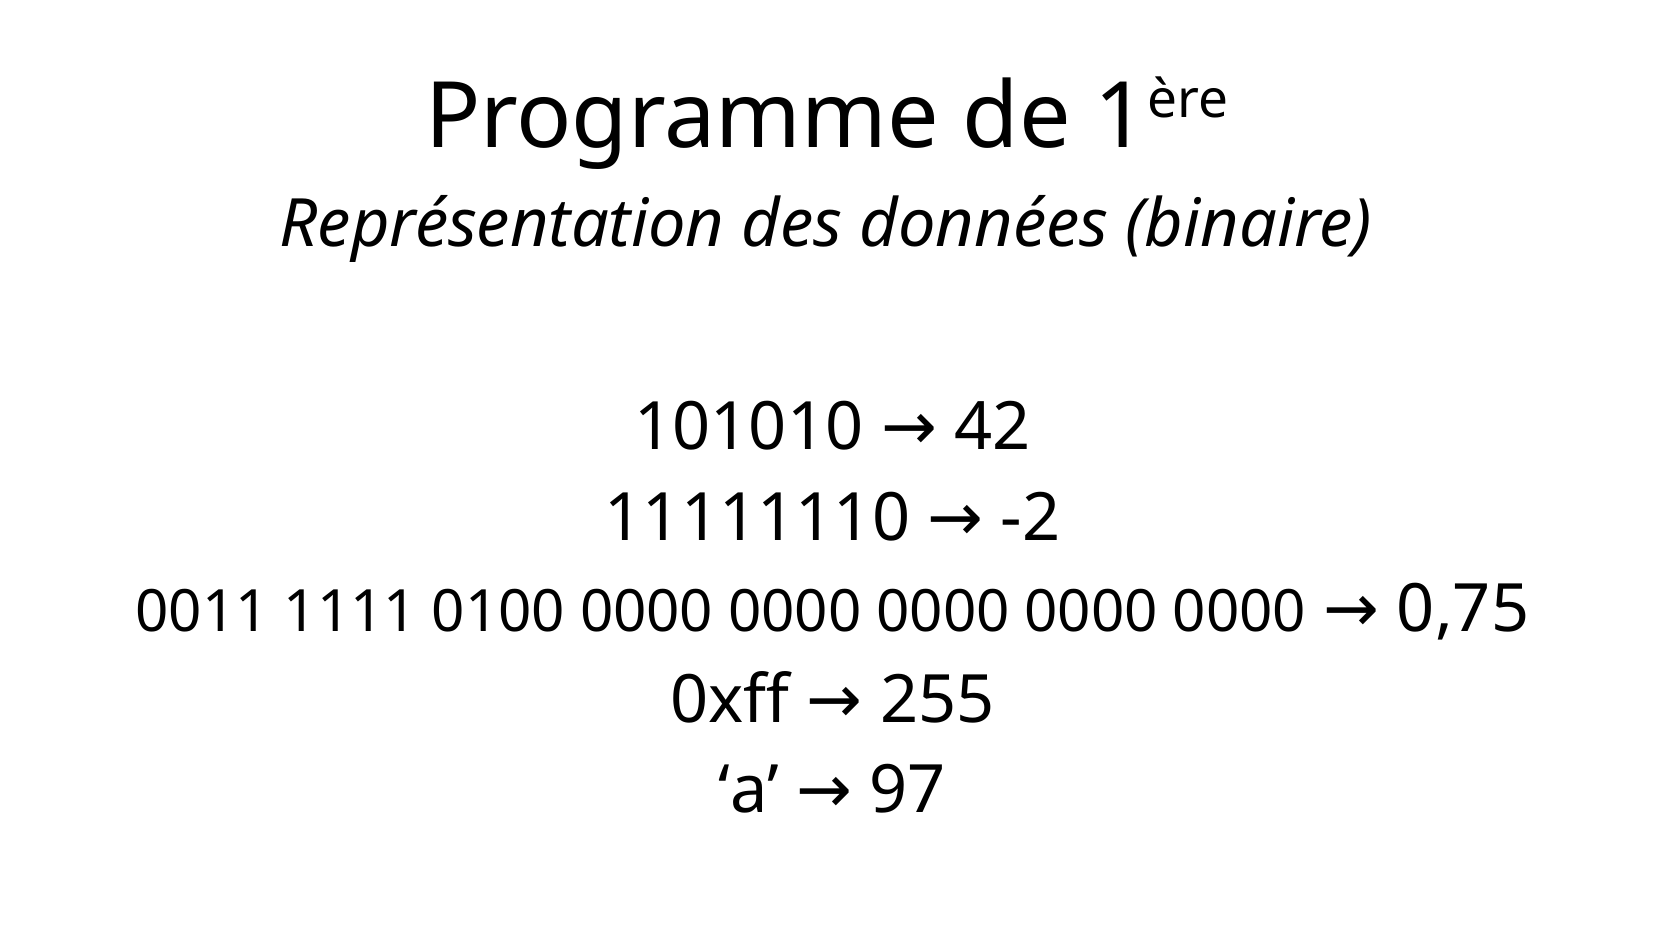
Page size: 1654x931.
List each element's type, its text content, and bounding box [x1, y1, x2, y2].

title Programme de 1ère Représentation des données (binaire) [82, 49, 1571, 266]
subtitle 101010 → 42 11111110 → -2 0011 1111 0100 0000 0000 0000 0000 0000 → 0,75 0xff → 255 ‘a’ → 97 [88, 354, 1577, 857]
